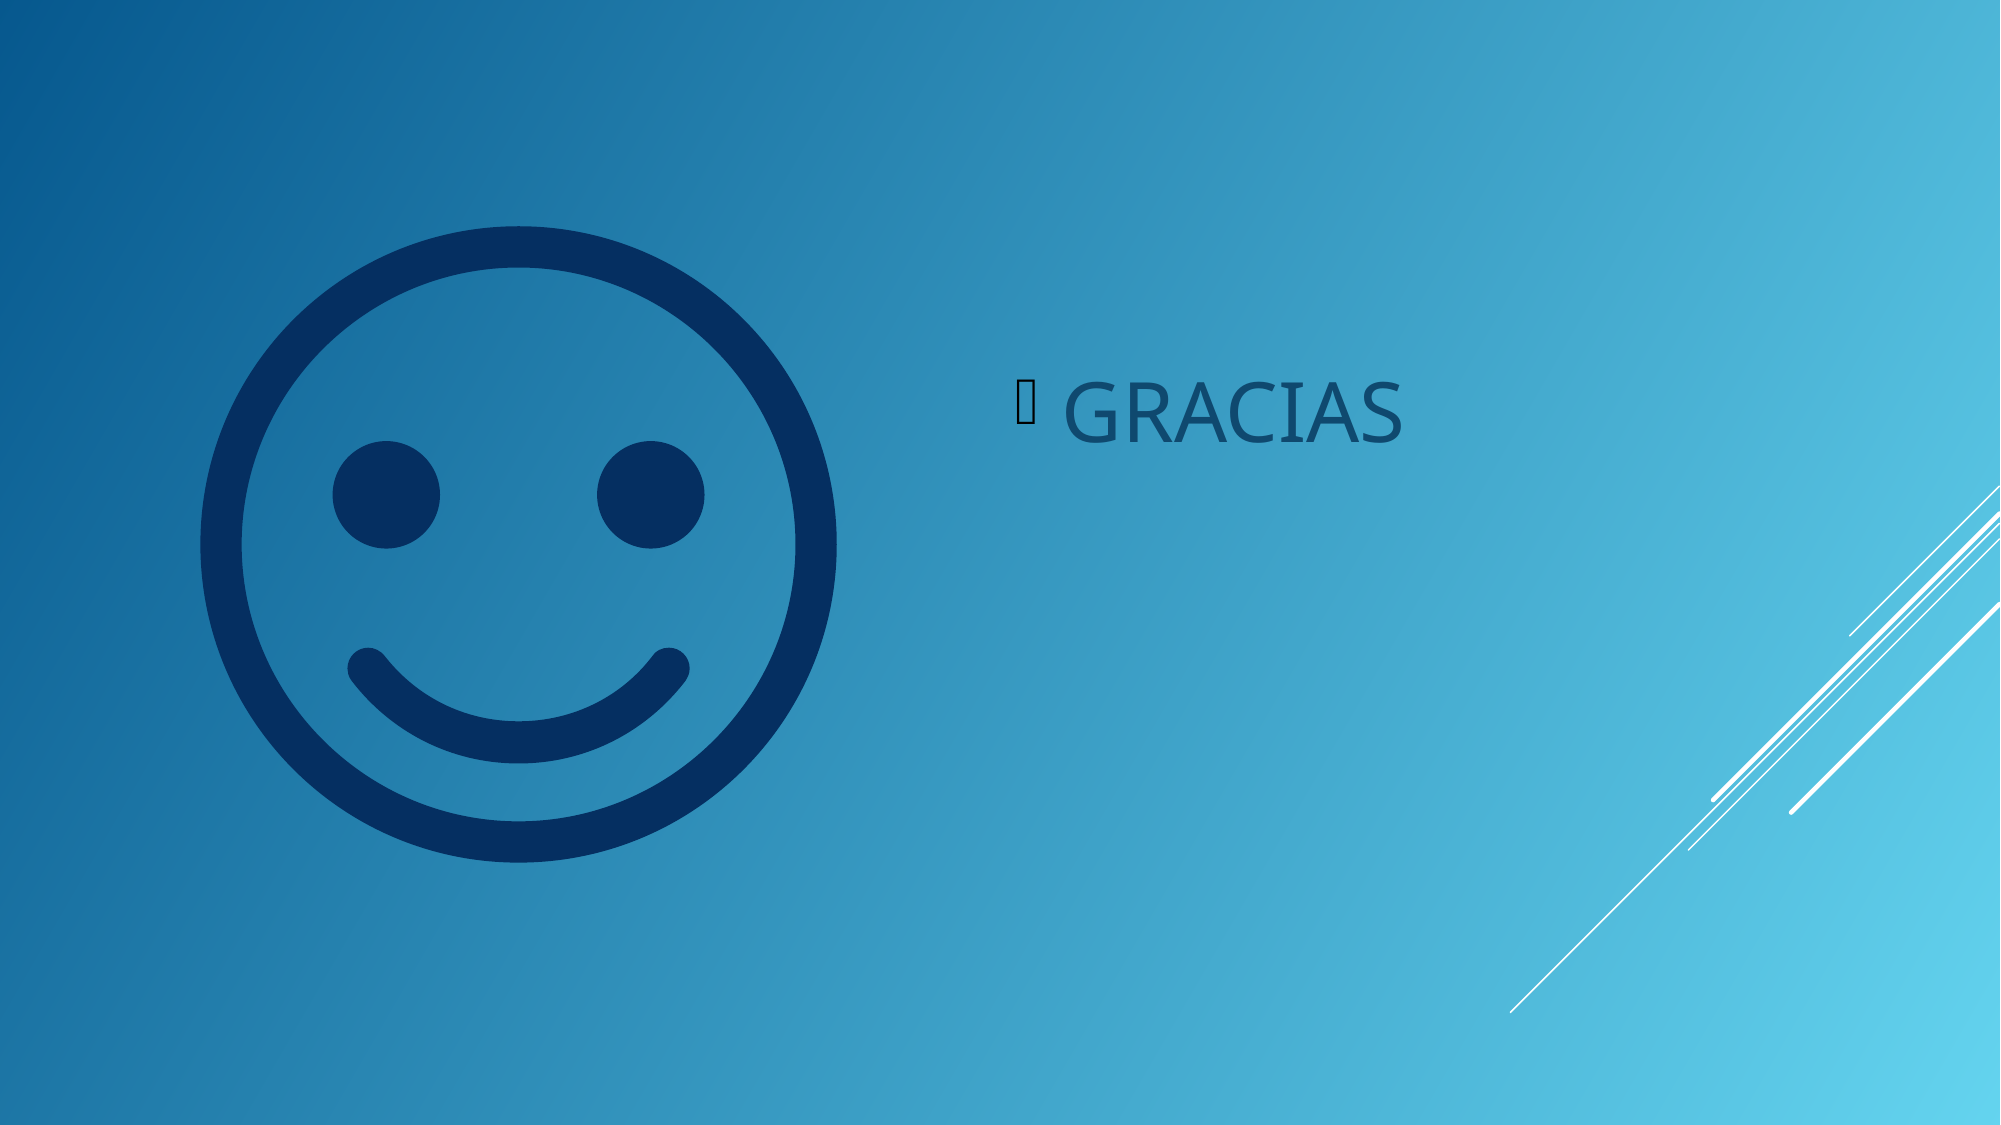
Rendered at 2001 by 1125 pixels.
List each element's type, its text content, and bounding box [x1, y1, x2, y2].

text_box [0, 0, 2000, 1125]
picture [117, 143, 920, 946]
list GRACIAS [999, 112, 1791, 706]
